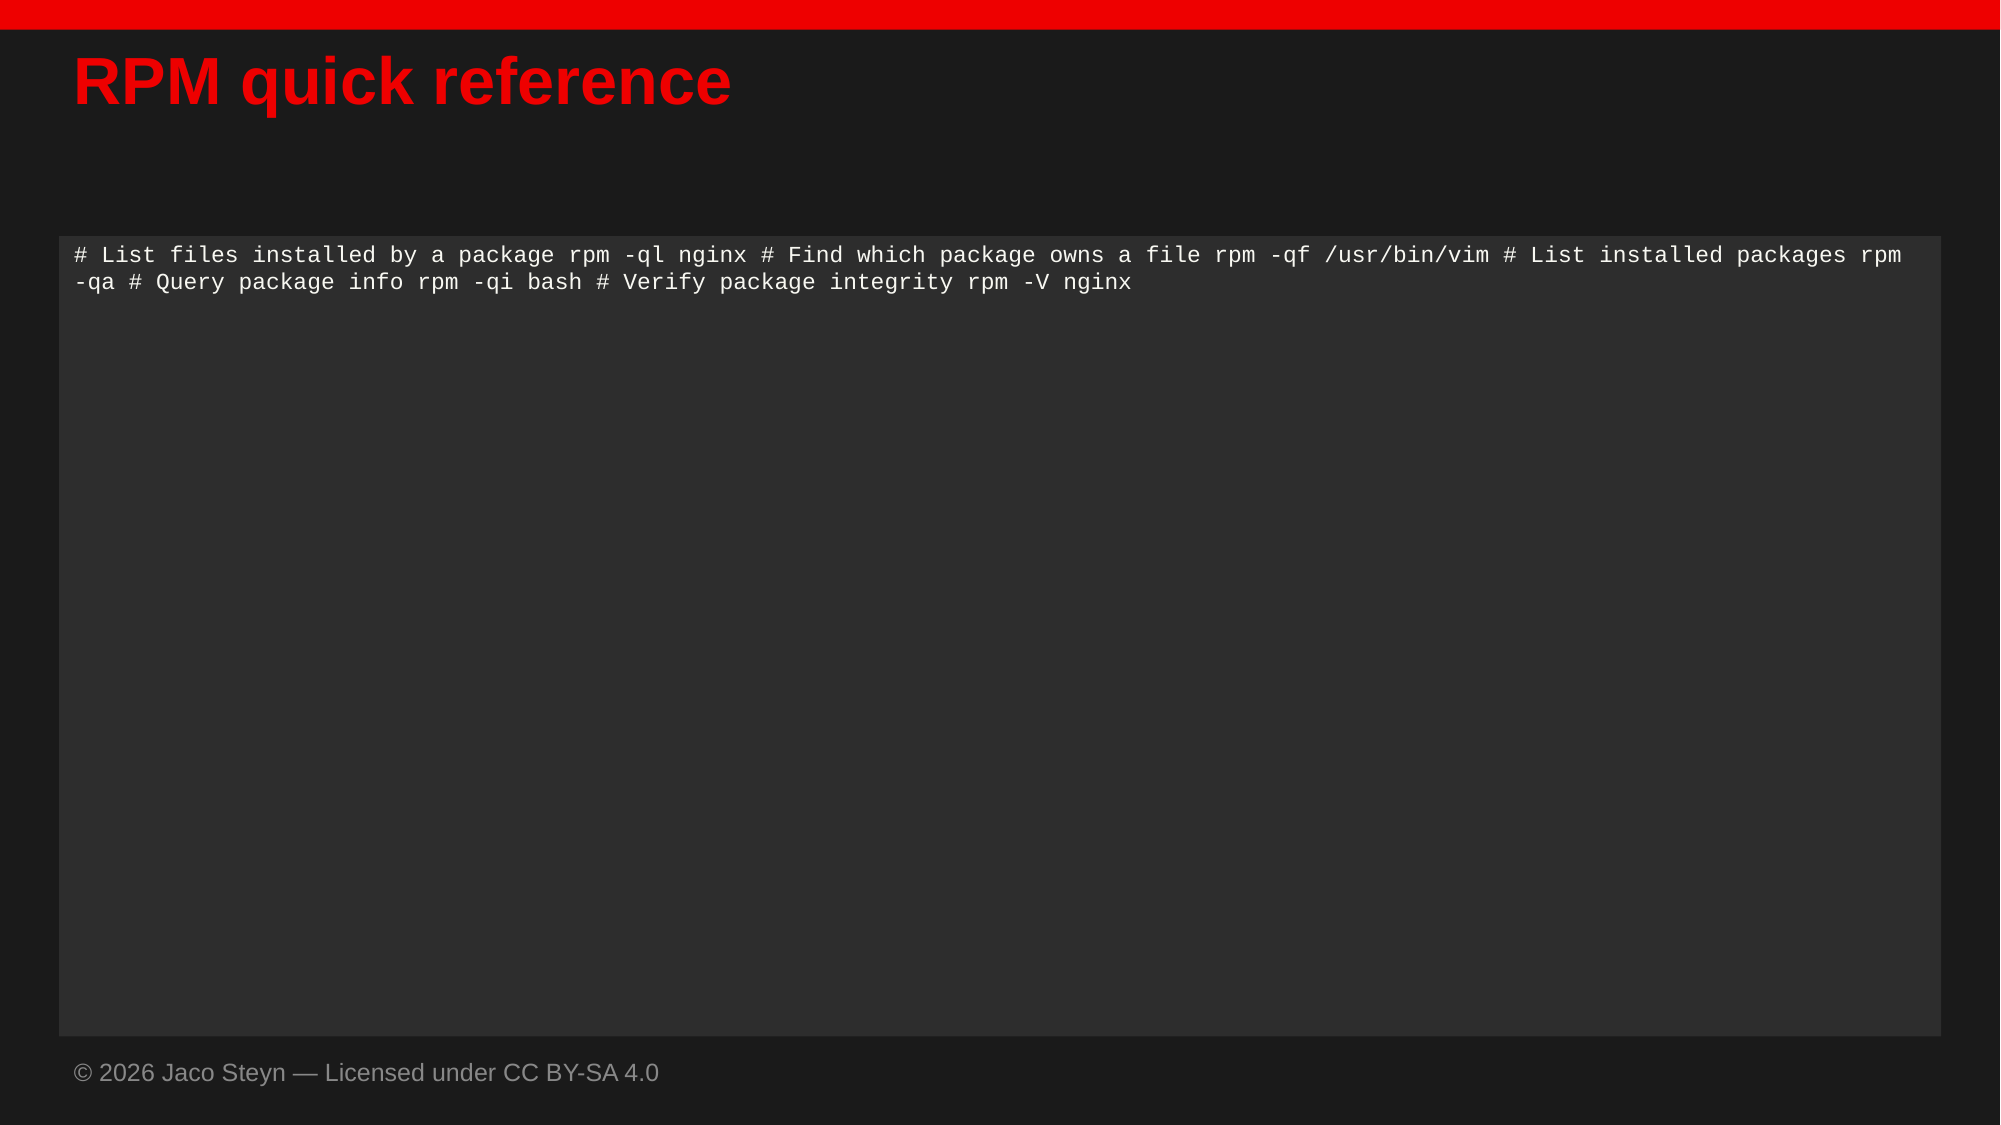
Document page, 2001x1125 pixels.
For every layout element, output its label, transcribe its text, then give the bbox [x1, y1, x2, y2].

text_box © 2026 Jaco Steyn — Licensed under CC BY-SA 4.0 [59, 1051, 1942, 1093]
text_box [0, 0, 2001, 30]
text_box # List files installed by a package rpm -ql nginx # Find which package owns a file rpm -qf /usr/bin/vim # List installed packages rpm -qa # Query package info rpm -qi bash # Verify package integrity rpm -V nginx [59, 236, 1942, 1037]
text_box RPM quick reference [59, 36, 1942, 208]
